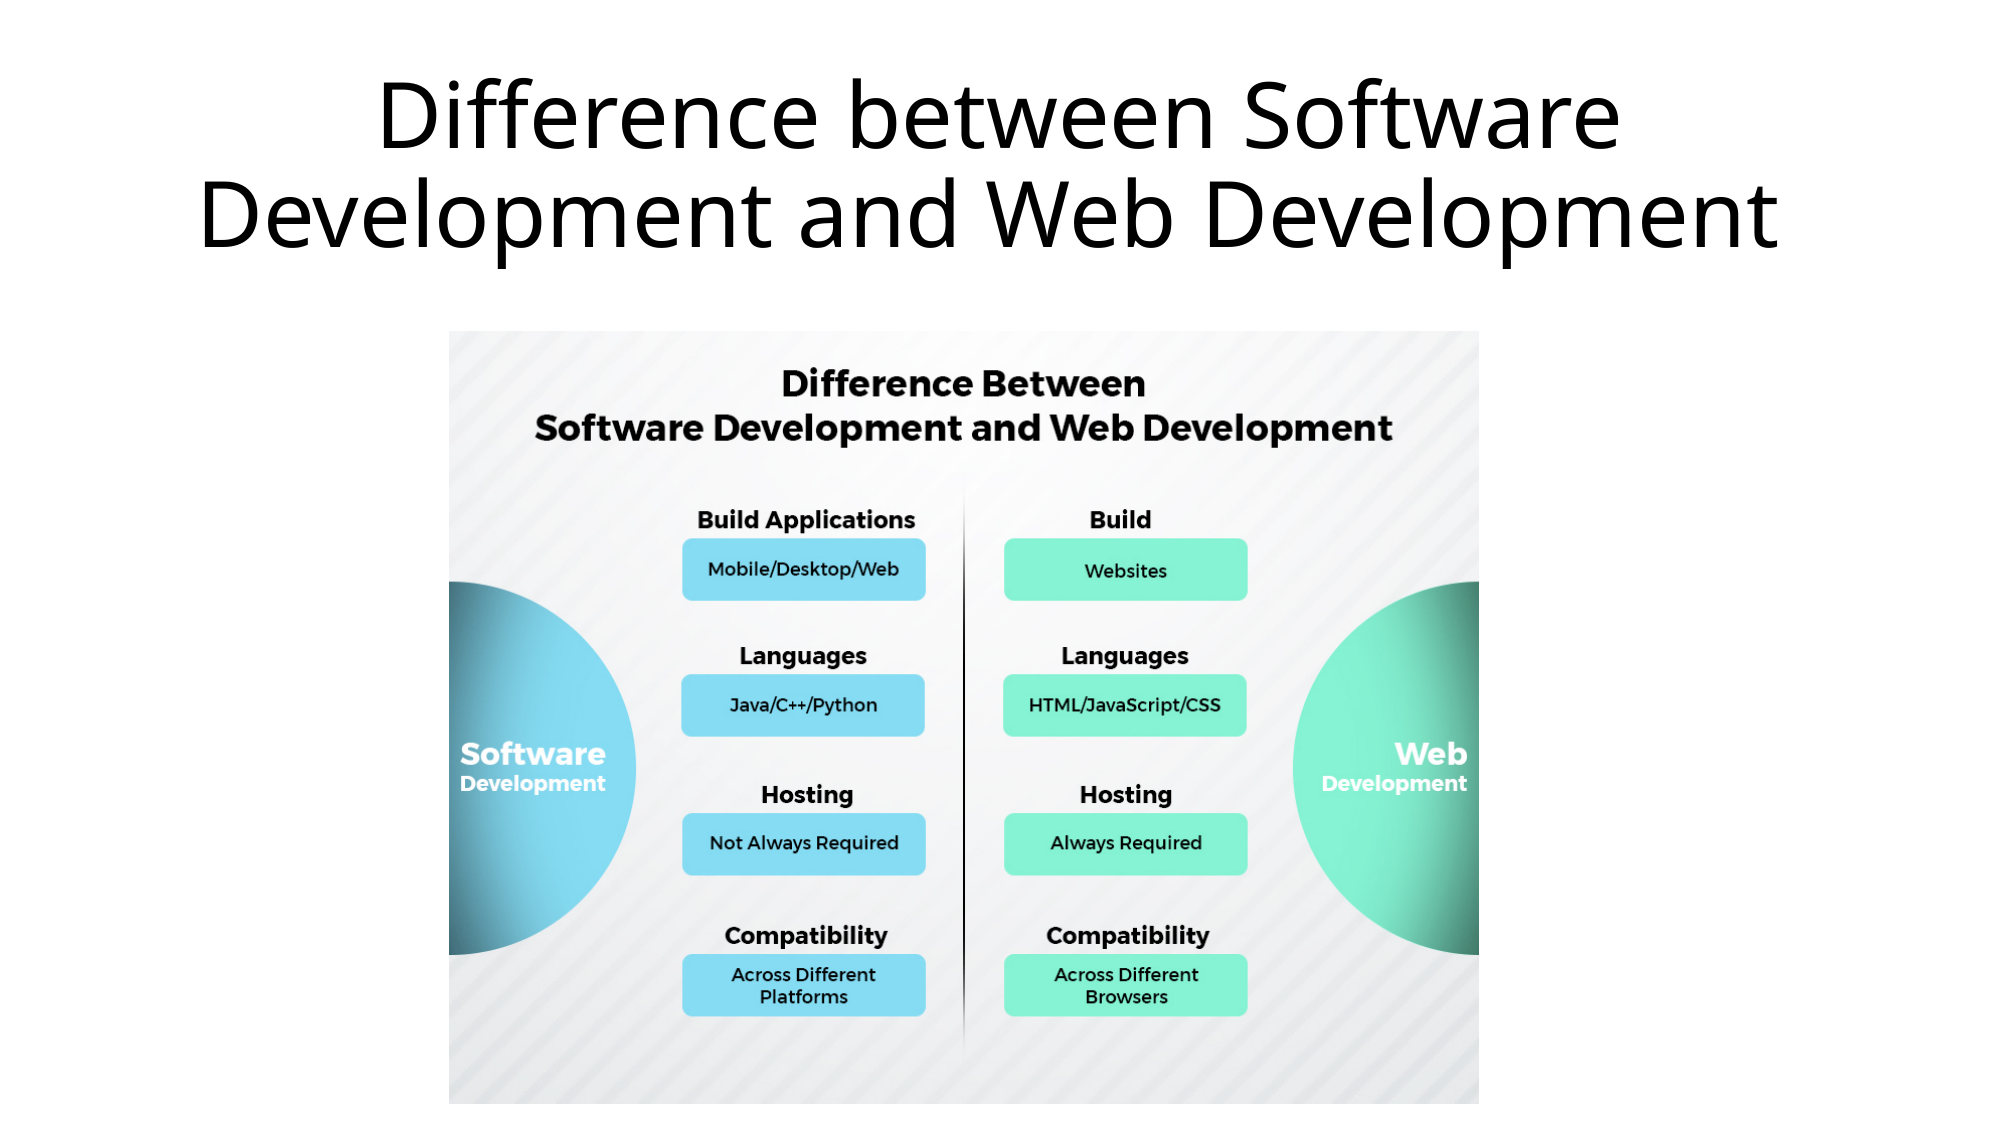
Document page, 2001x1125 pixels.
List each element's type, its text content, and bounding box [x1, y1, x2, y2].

title Difference between Software Development and Web Development [137, 59, 1863, 278]
picture [449, 331, 1479, 1104]
